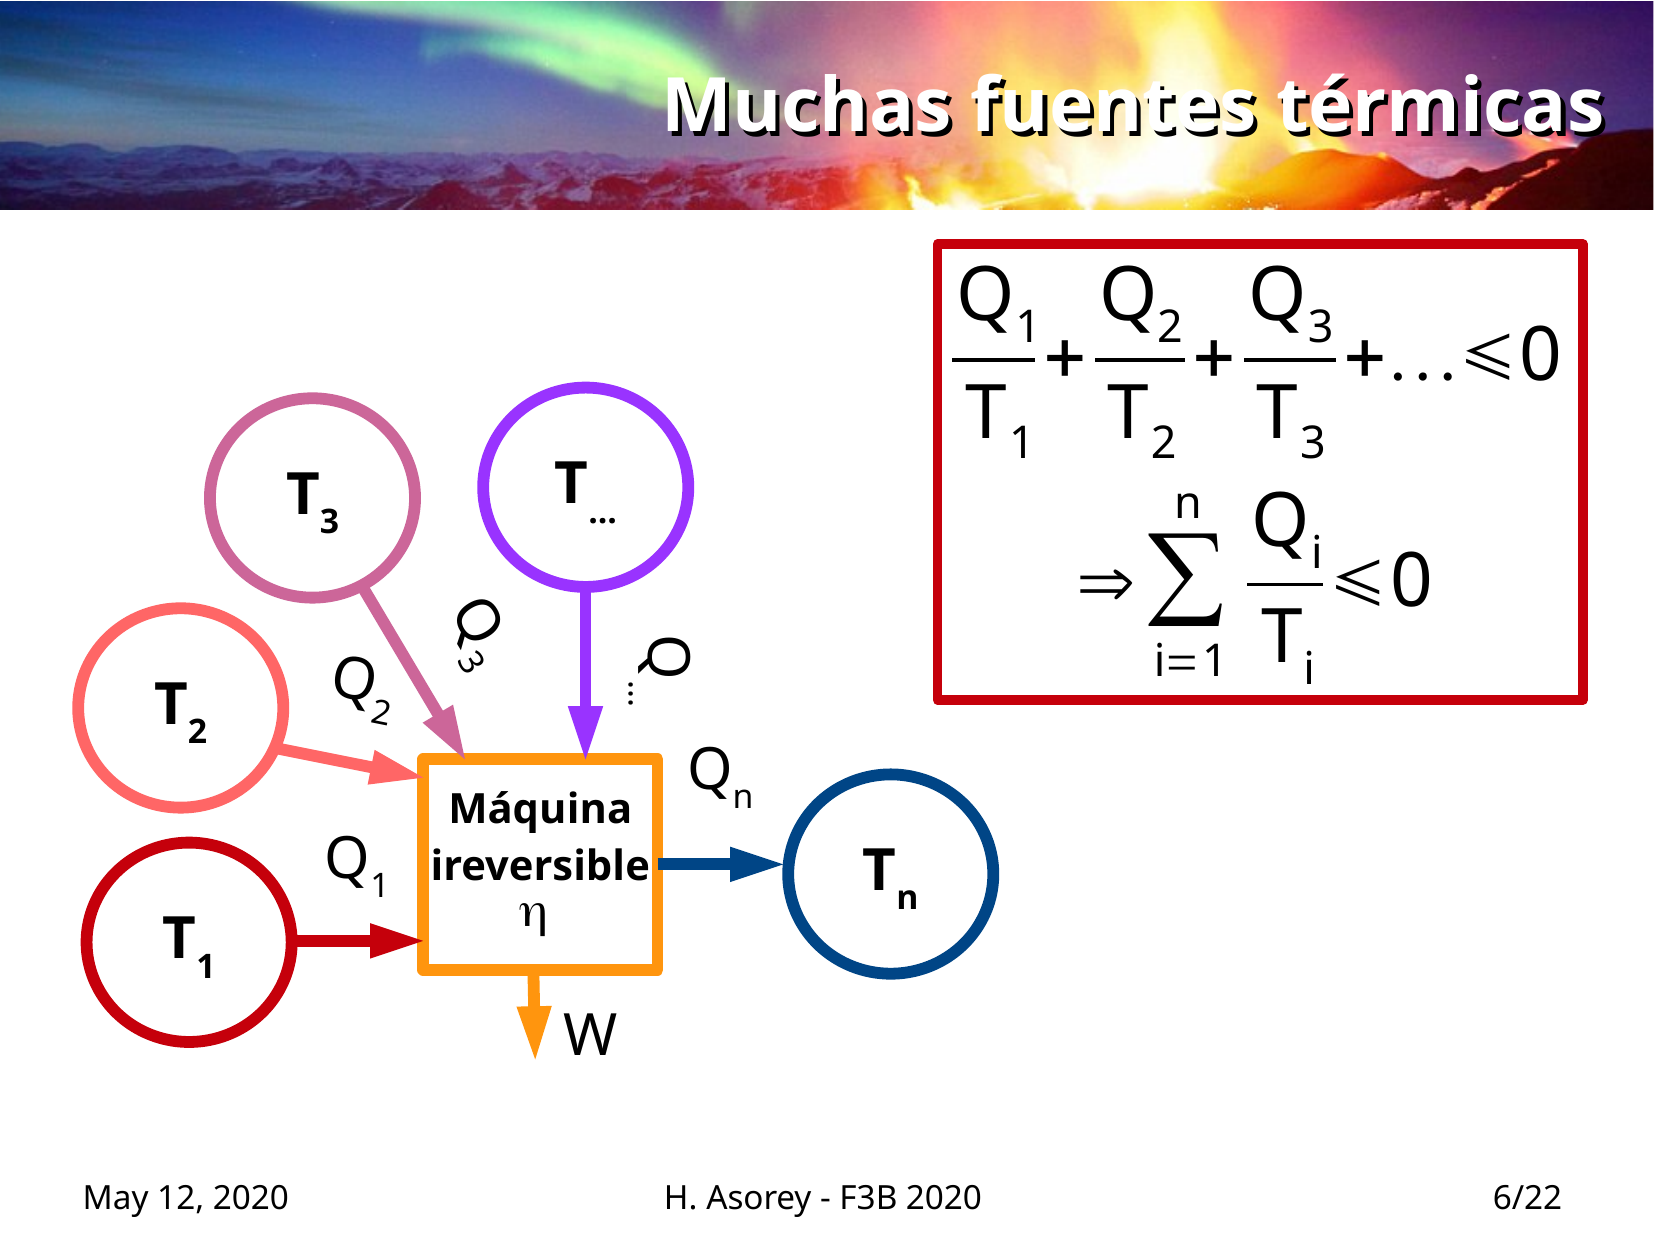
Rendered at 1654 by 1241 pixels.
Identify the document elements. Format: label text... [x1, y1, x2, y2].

text_box Tn [788, 774, 994, 974]
text_box T1 [86, 842, 292, 1042]
picture [0, 1, 1654, 210]
text_box W [547, 985, 633, 1072]
text_box T3 [209, 398, 416, 598]
chart [942, 248, 1579, 696]
chart [511, 901, 556, 940]
text_box Máquina ireversible [423, 759, 658, 970]
text_box T2 [78, 608, 284, 808]
title Muchas fuentes térmicas [45, 15, 1606, 191]
text_box T... [483, 387, 689, 587]
